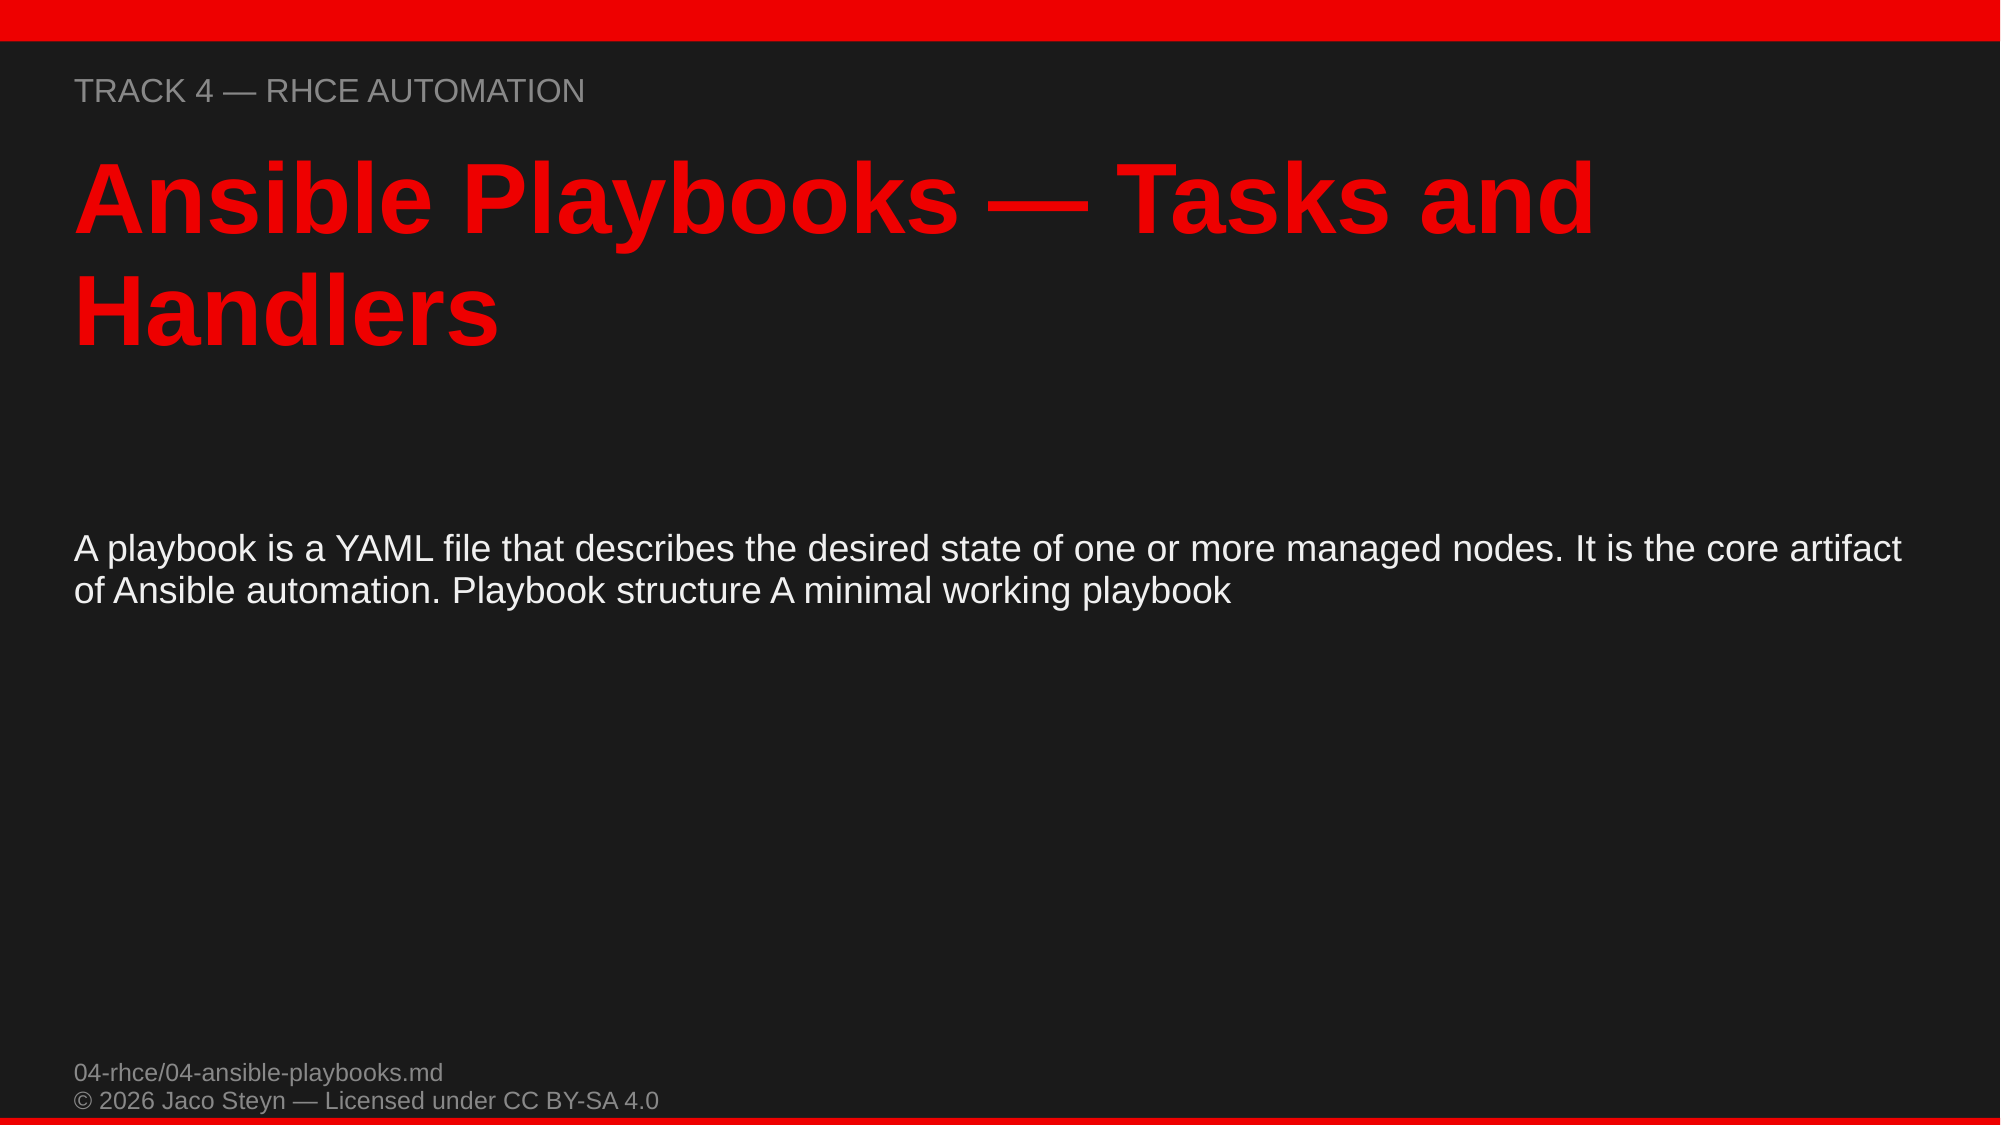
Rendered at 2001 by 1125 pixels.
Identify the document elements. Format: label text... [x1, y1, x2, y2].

text_box TRACK 4 — RHCE AUTOMATION [59, 64, 1942, 119]
text_box Ansible Playbooks — Tasks and Handlers [59, 135, 1942, 461]
text_box [0, 1117, 2001, 1125]
text_box A playbook is a YAML file that describes the desired state of one or more managed nodes. It is the core artifact of Ansible automation. Playbook structure A minimal working playbook [59, 519, 1942, 727]
text_box 04-rhce/04-ansible-playbooks.md © 2026 Jaco Steyn — Licensed under CC BY-SA 4.0 [59, 1051, 1942, 1111]
text_box [0, 0, 2001, 42]
